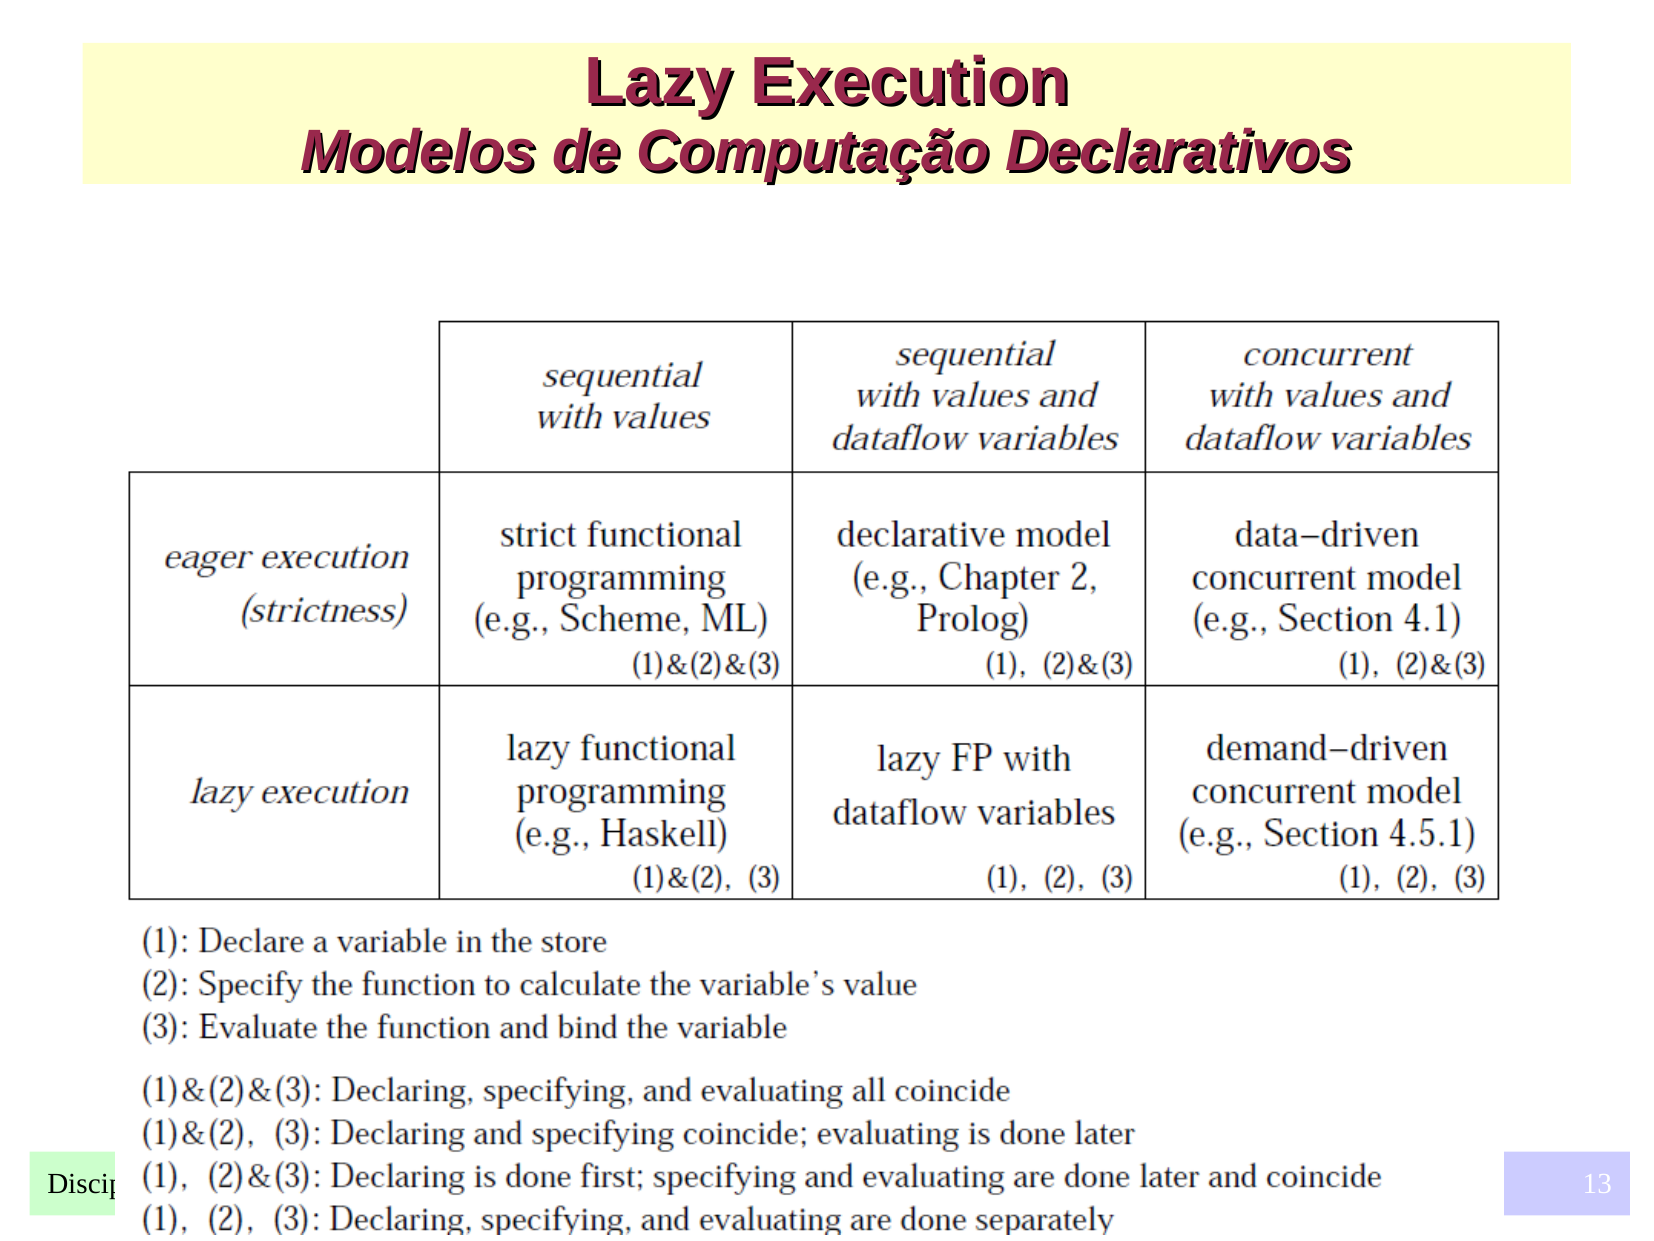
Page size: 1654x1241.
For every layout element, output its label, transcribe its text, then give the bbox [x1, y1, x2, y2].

picture [115, 318, 1504, 1235]
title Lazy Execution Modelos de Computação Declarativos [82, 42, 1571, 184]
